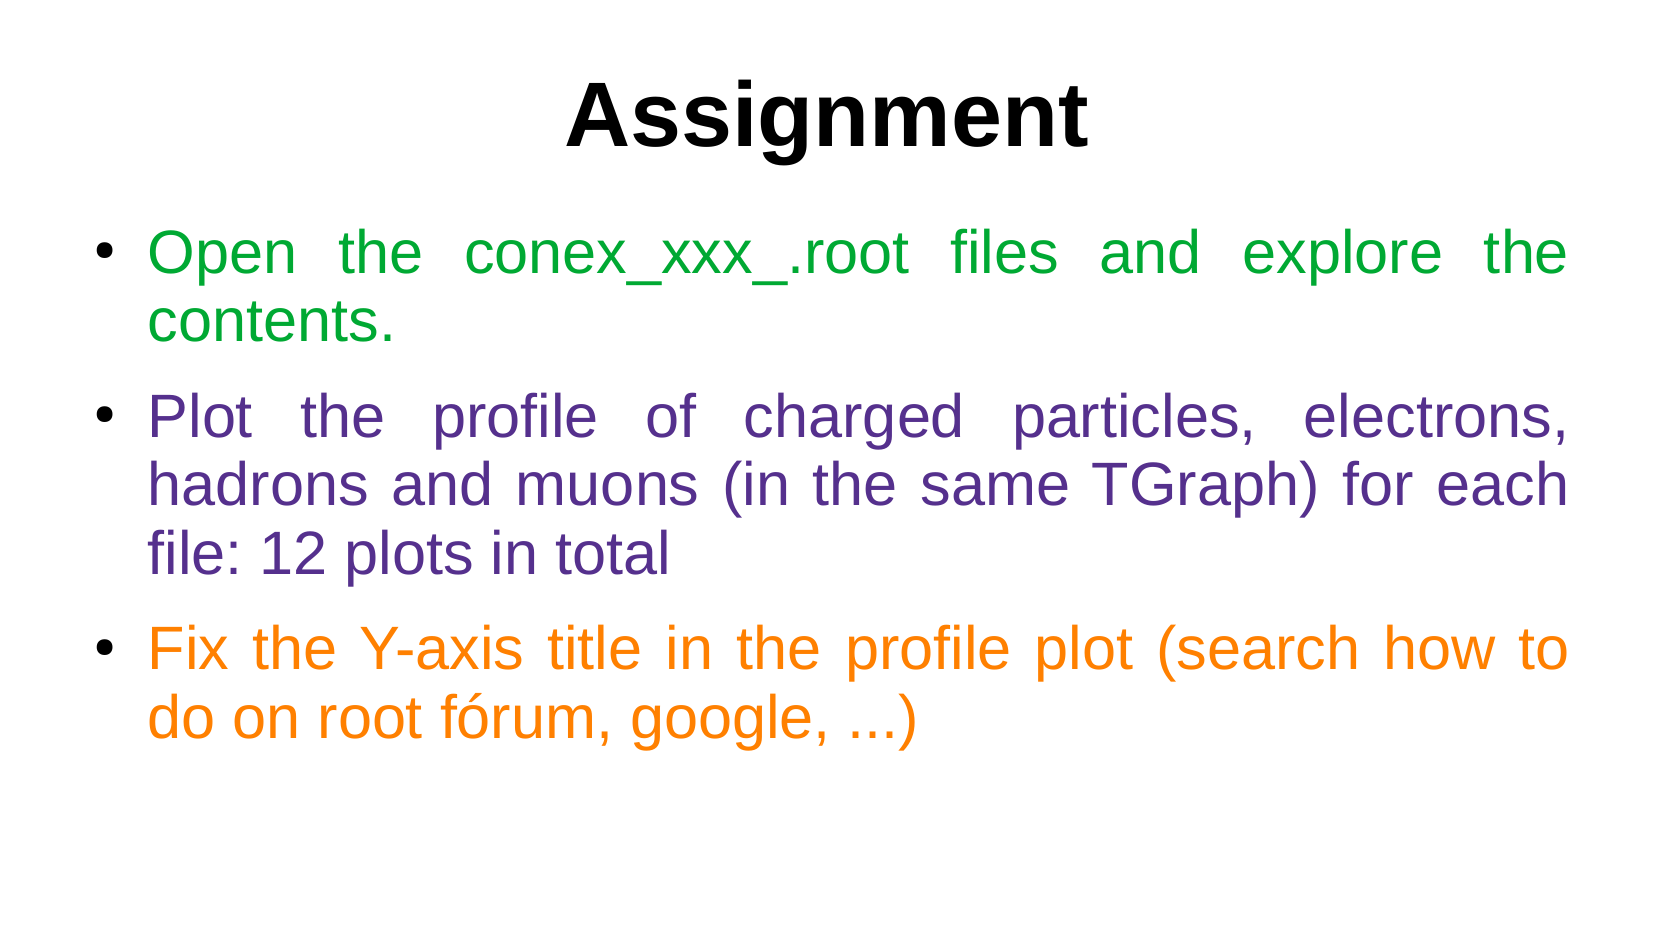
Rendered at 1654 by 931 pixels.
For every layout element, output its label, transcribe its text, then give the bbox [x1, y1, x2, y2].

list Open the conex_xxx_.root files and explore the contents. Plot the profile of charged particles, electrons, hadrons and muons (in the same TGraph) for each file: 12 plots in total Fix the Y-axis title in the profile plot (search how to do on root fórum, google, ...) [82, 217, 1571, 758]
title Assignment [82, 37, 1571, 193]
